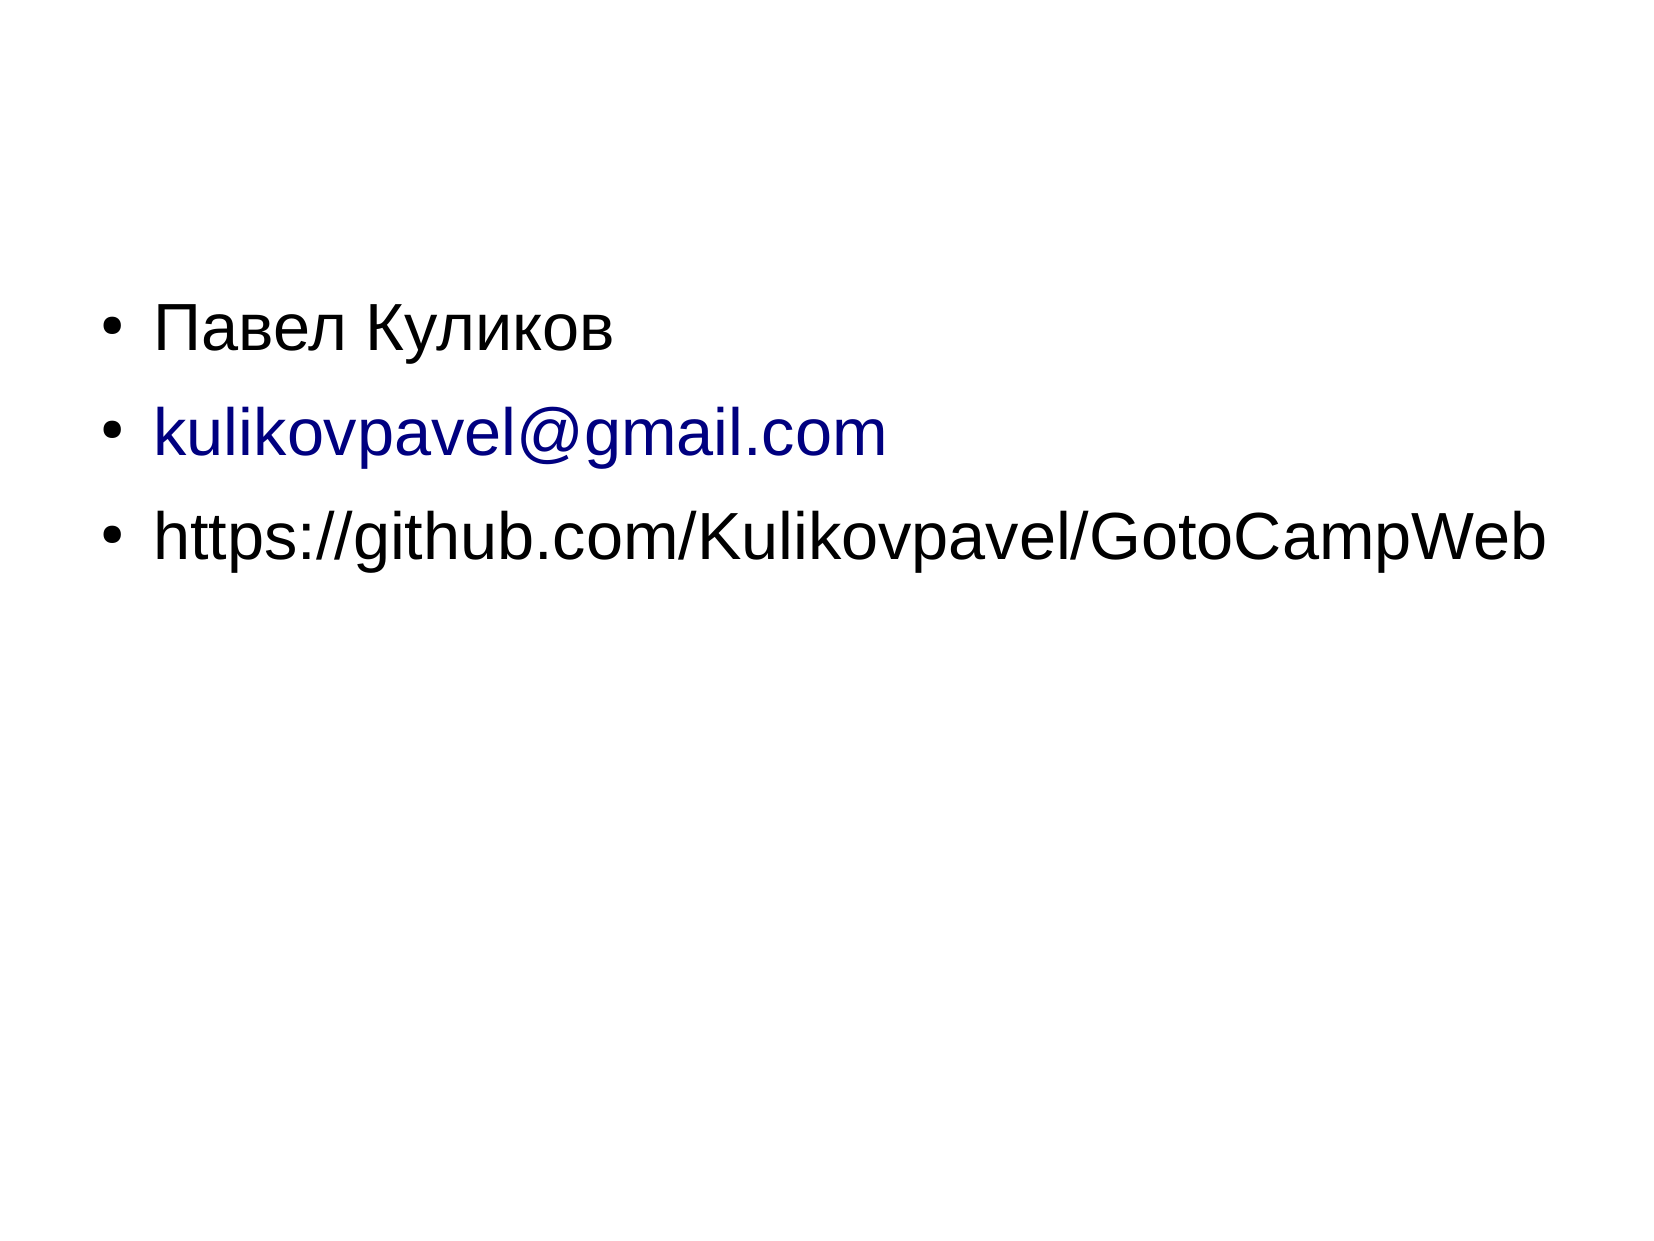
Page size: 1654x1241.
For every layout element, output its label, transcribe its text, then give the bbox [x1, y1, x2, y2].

list Павел Куликов kulikovpavel@gmail.com https://github.com/Kulikovpavel/GotoCampWeb [82, 290, 1571, 1010]
